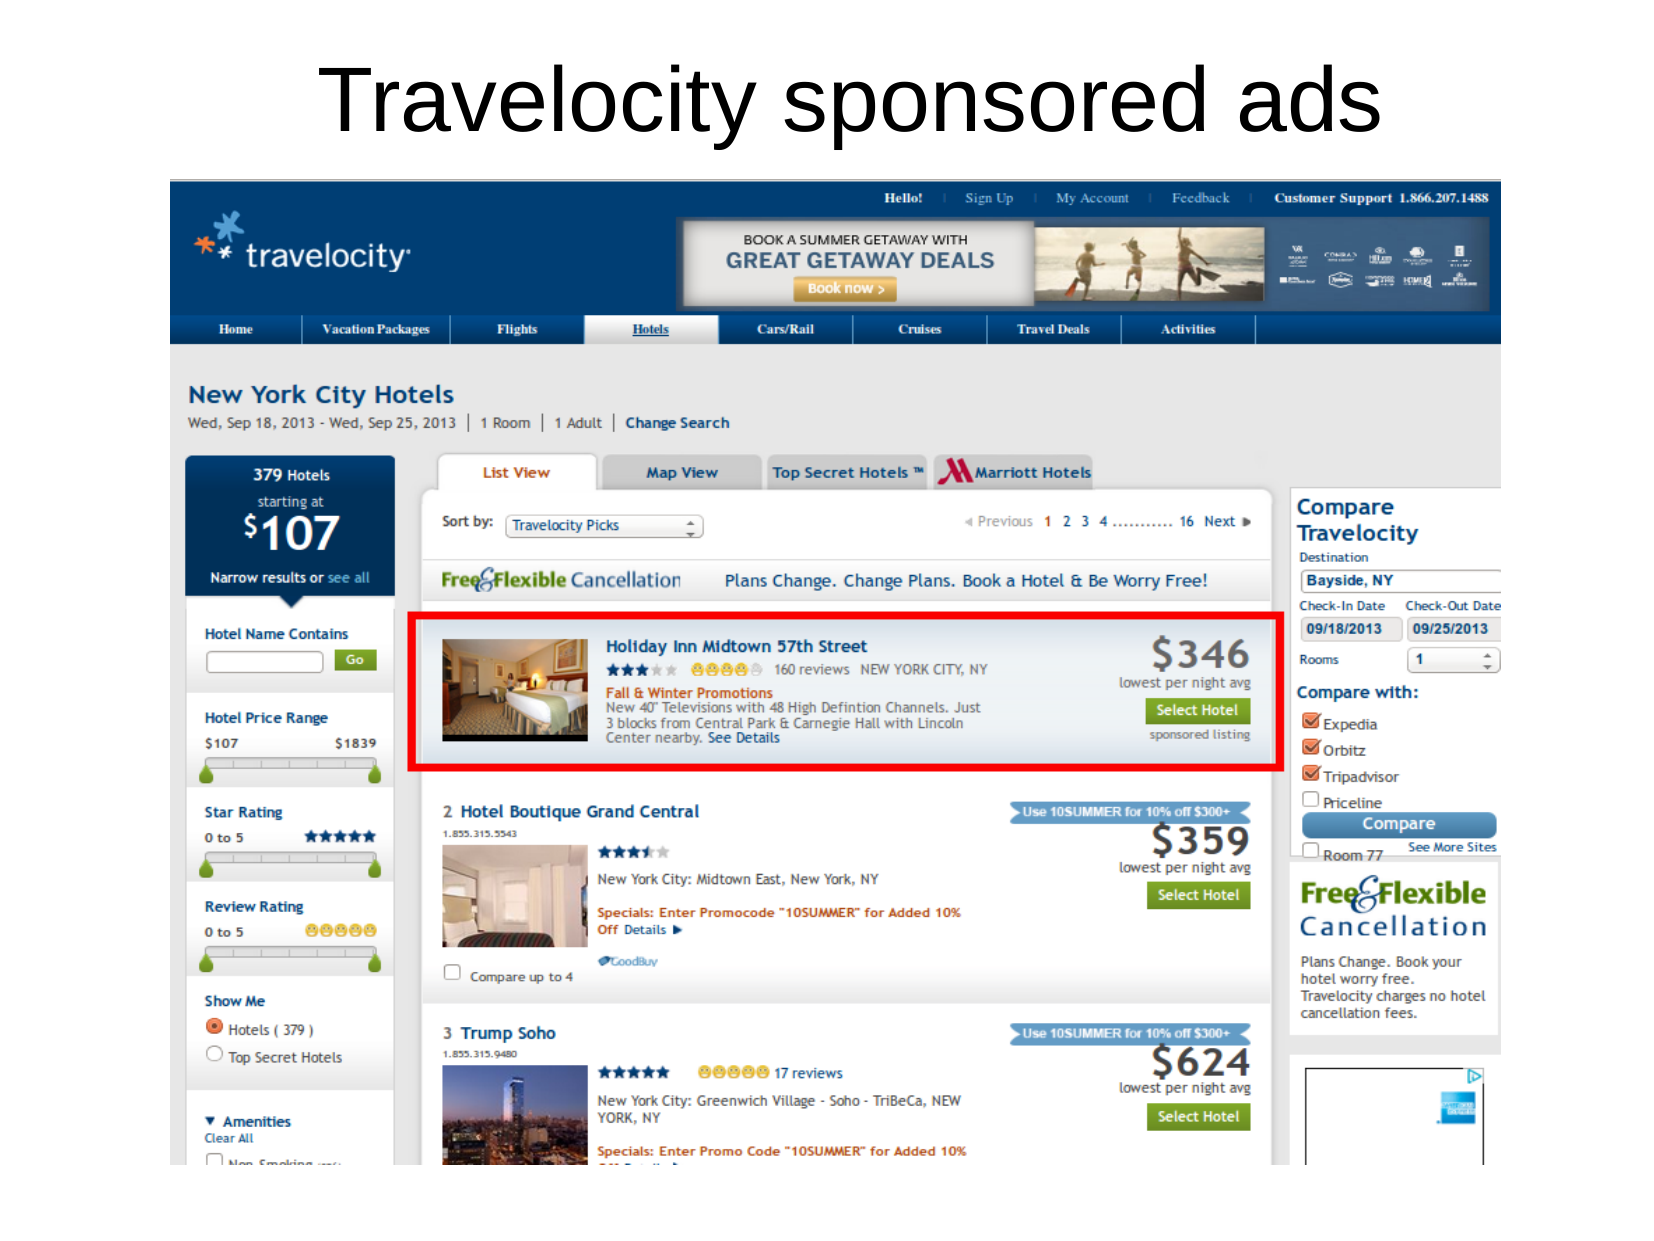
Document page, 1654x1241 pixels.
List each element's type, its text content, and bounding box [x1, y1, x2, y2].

title Travelocity sponsored ads [157, 48, 1546, 152]
picture [170, 179, 1501, 1165]
